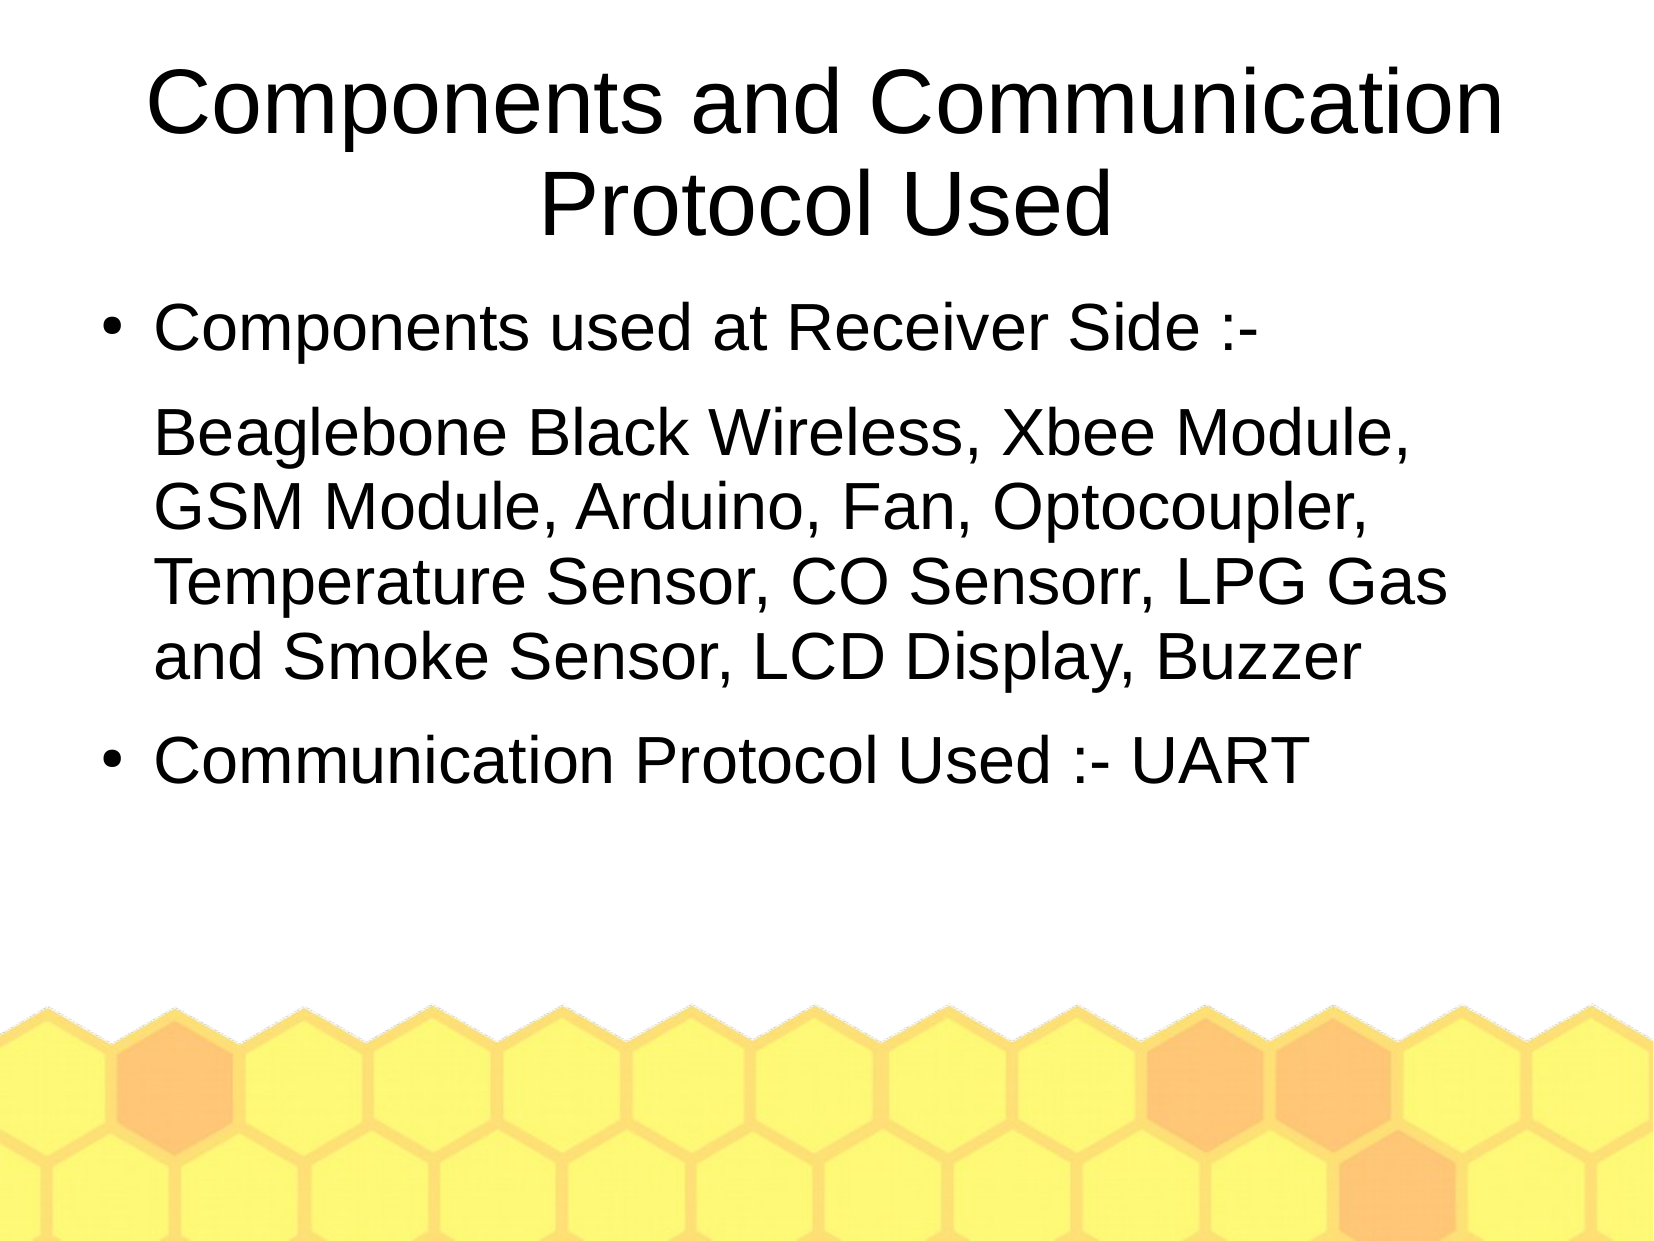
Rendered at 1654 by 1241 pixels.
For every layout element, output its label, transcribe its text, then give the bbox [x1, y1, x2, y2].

picture [0, 1001, 1654, 1241]
title Components and Communication Protocol Used [82, 49, 1571, 257]
list Components used at Receiver Side :- Beaglebone Black Wireless, Xbee Module, GSM Module, Arduino, Fan, Optocoupler, Temperature Sensor, CO Sensorr, LPG Gas and Smoke Sensor, LCD Display, Buzzer Communication Protocol Used :- UART [82, 290, 1571, 1010]
